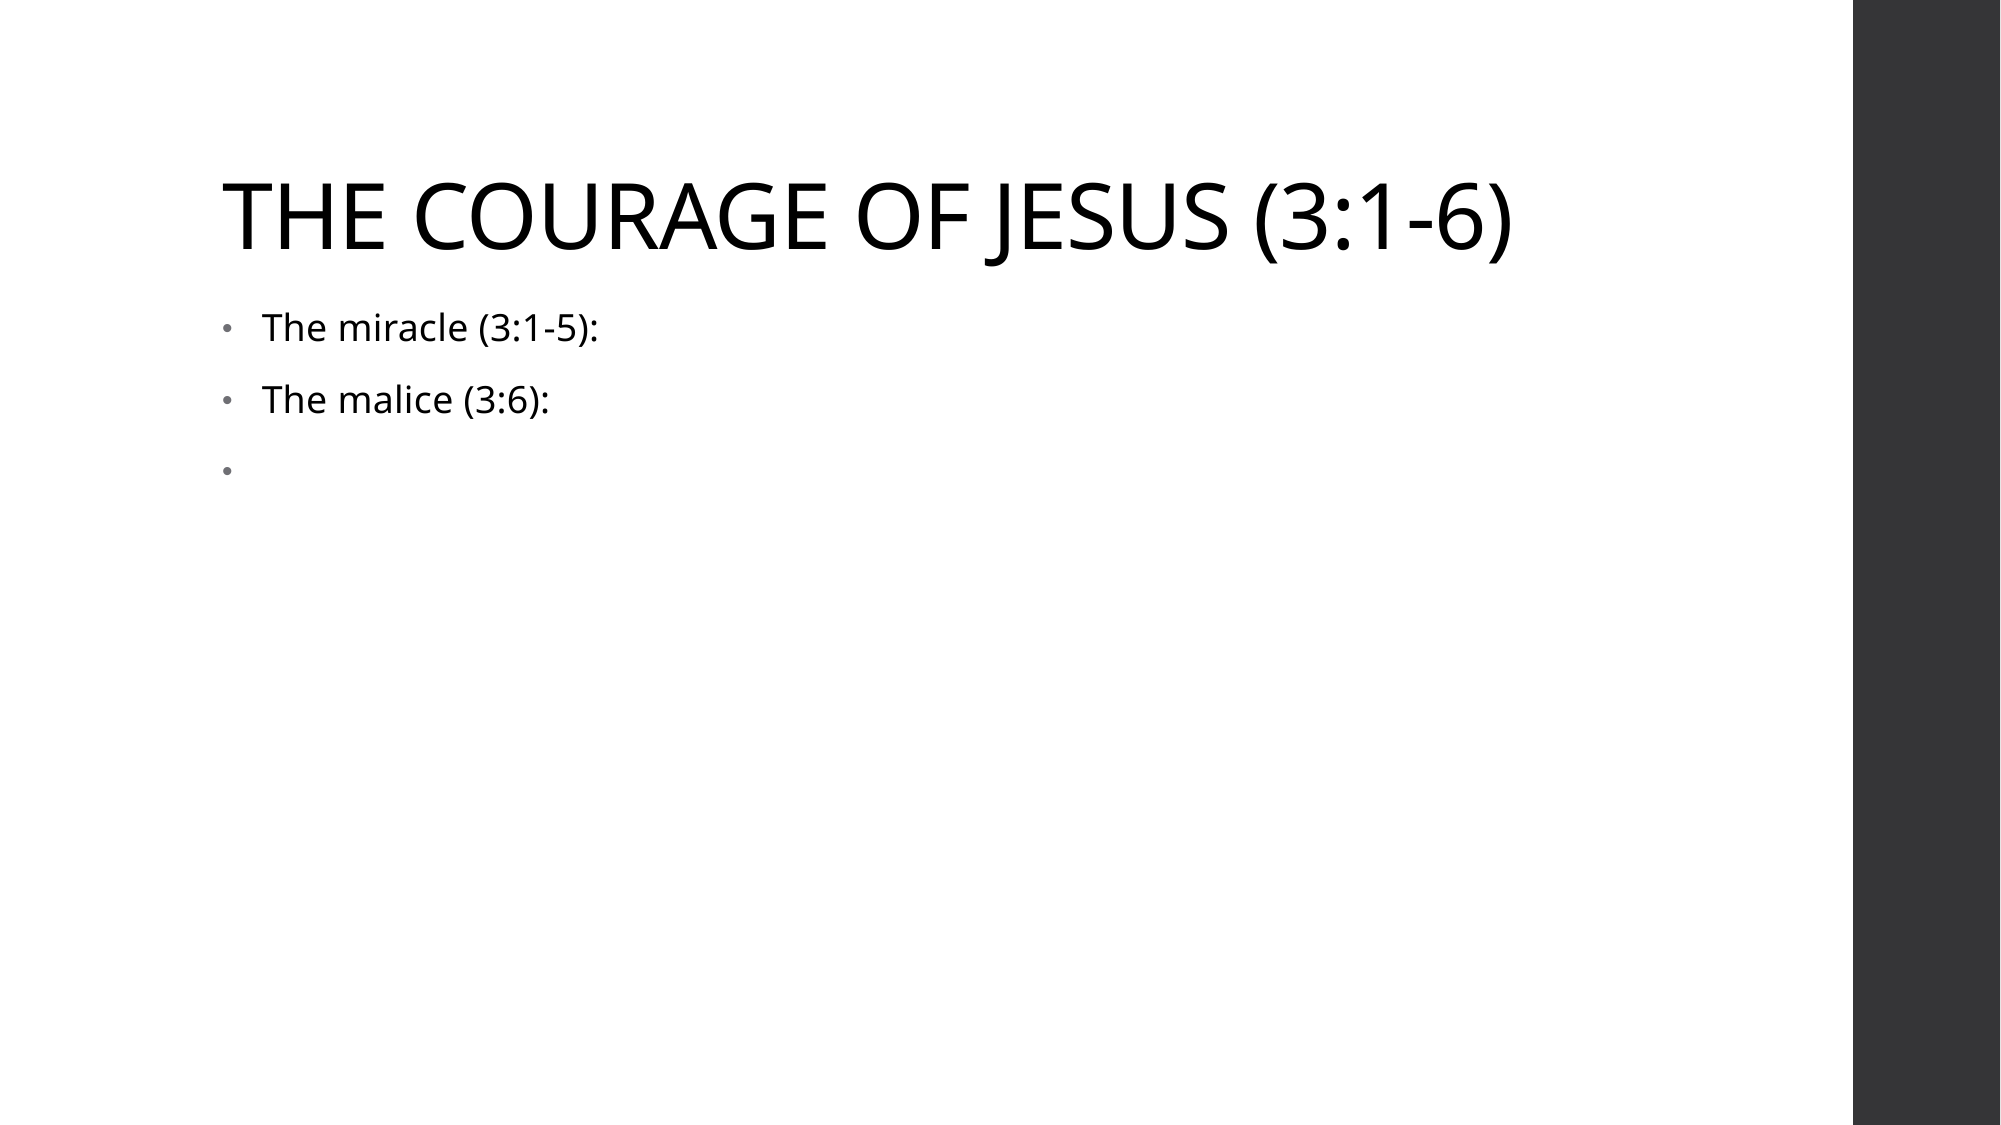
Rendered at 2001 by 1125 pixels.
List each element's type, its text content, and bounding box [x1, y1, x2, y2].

title THE COURAGE OF JESUS (3:1-6) [206, 60, 1797, 278]
list The miracle (3:1-5): The malice (3:6): [206, 299, 1617, 1014]
